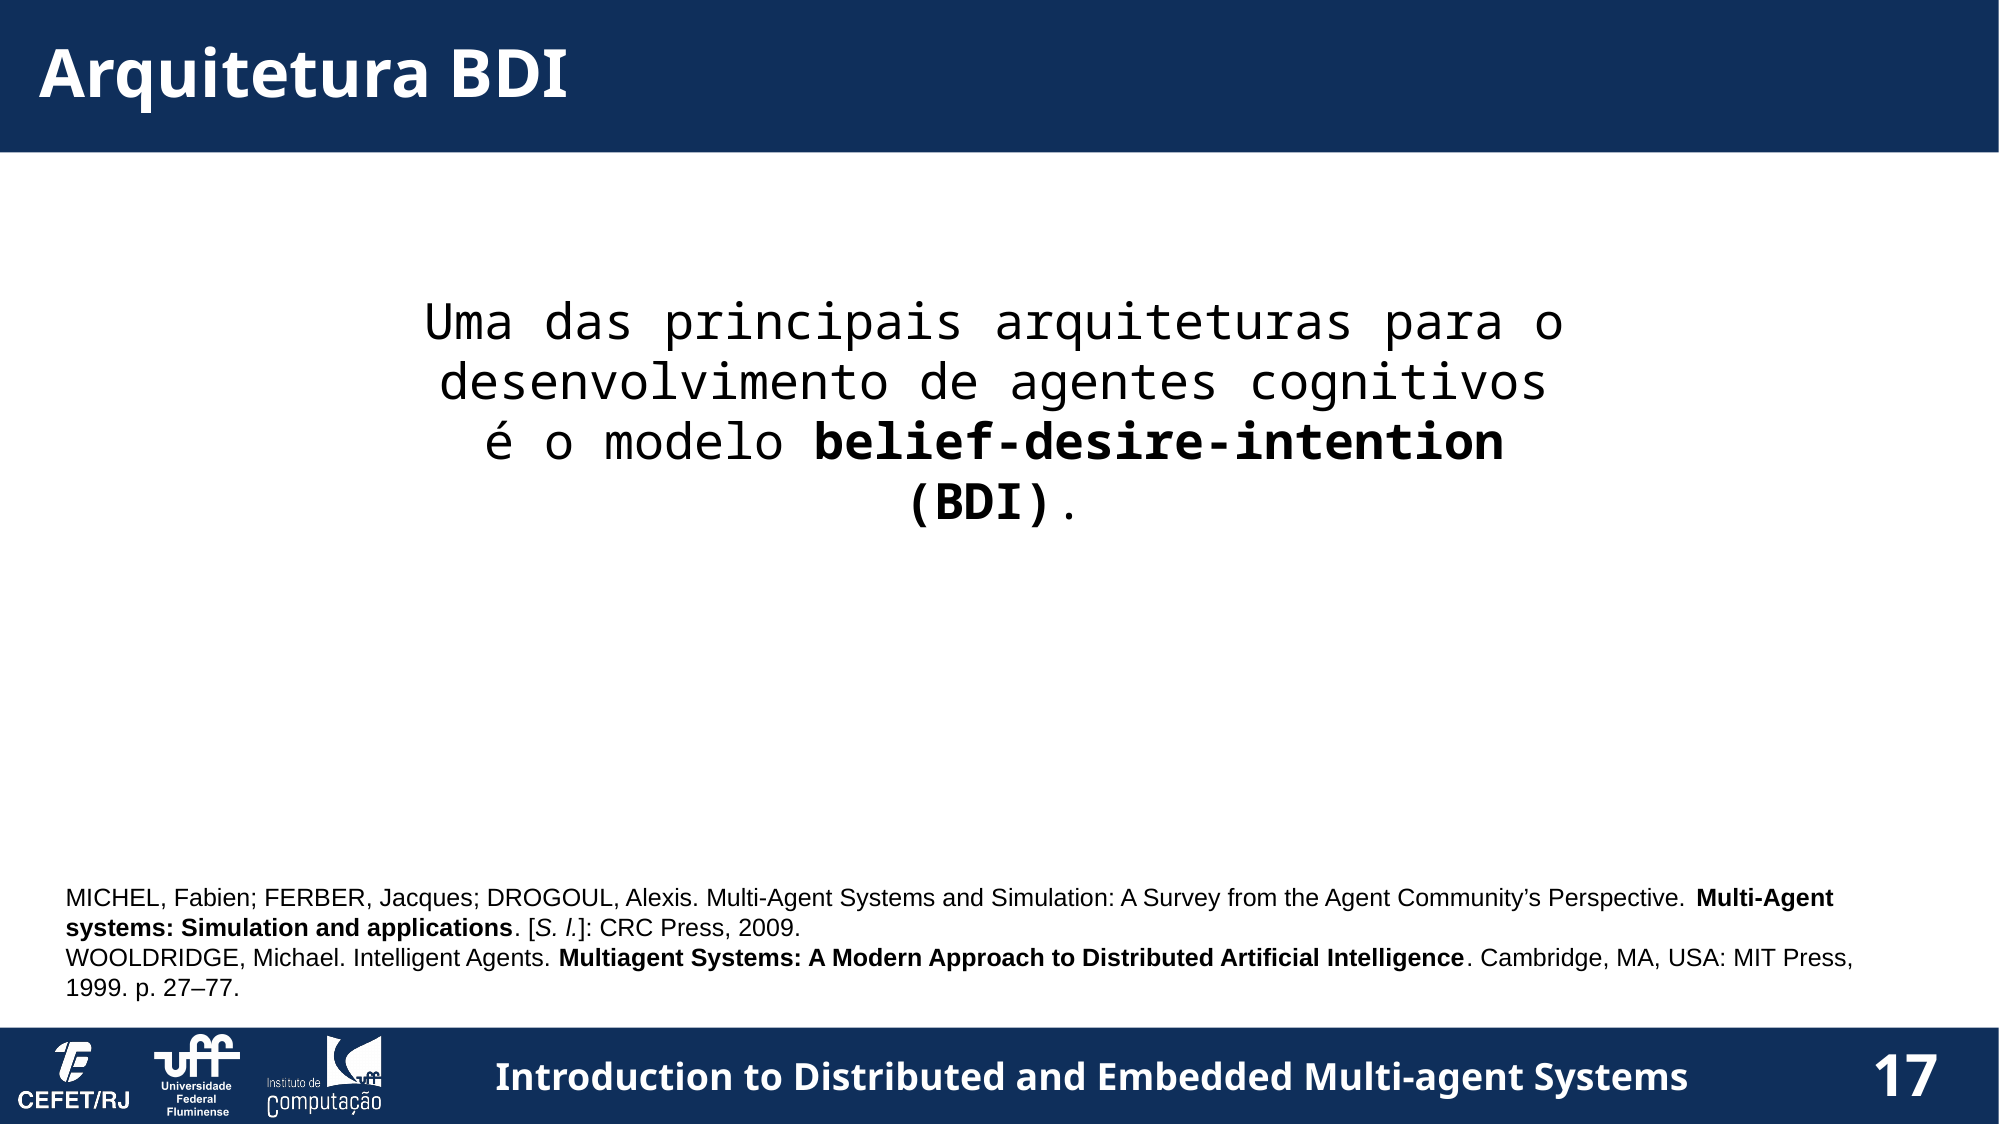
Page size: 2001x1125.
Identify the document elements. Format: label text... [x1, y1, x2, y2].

picture [265, 1039, 383, 1118]
text_box Arquitetura BDI [25, 23, 1999, 119]
picture [153, 1039, 241, 1121]
picture [18, 1021, 129, 1125]
text_box MICHEL, Fabien; FERBER, Jacques; DROGOUL, Alexis. Multi-Agent Systems and Simulation: A Survey from the Agent Community’s Perspective. Multi-Agent systems: Simulation and applications. [S. l.]: CRC Press, 2009. WOOLDRIDGE, Michael. Intelligent Agents. Multiagent Systems: A Modern Approach to Distributed Artificial Intelligence. Cambridge, MA, USA: MIT Press, 1999. p. 27–77. [50, 874, 1939, 1039]
text_box Uma das principais arquiteturas para o desenvolvimento de agentes cognitivos é o modelo belief-desire-intention (BDI). [348, 281, 1594, 537]
